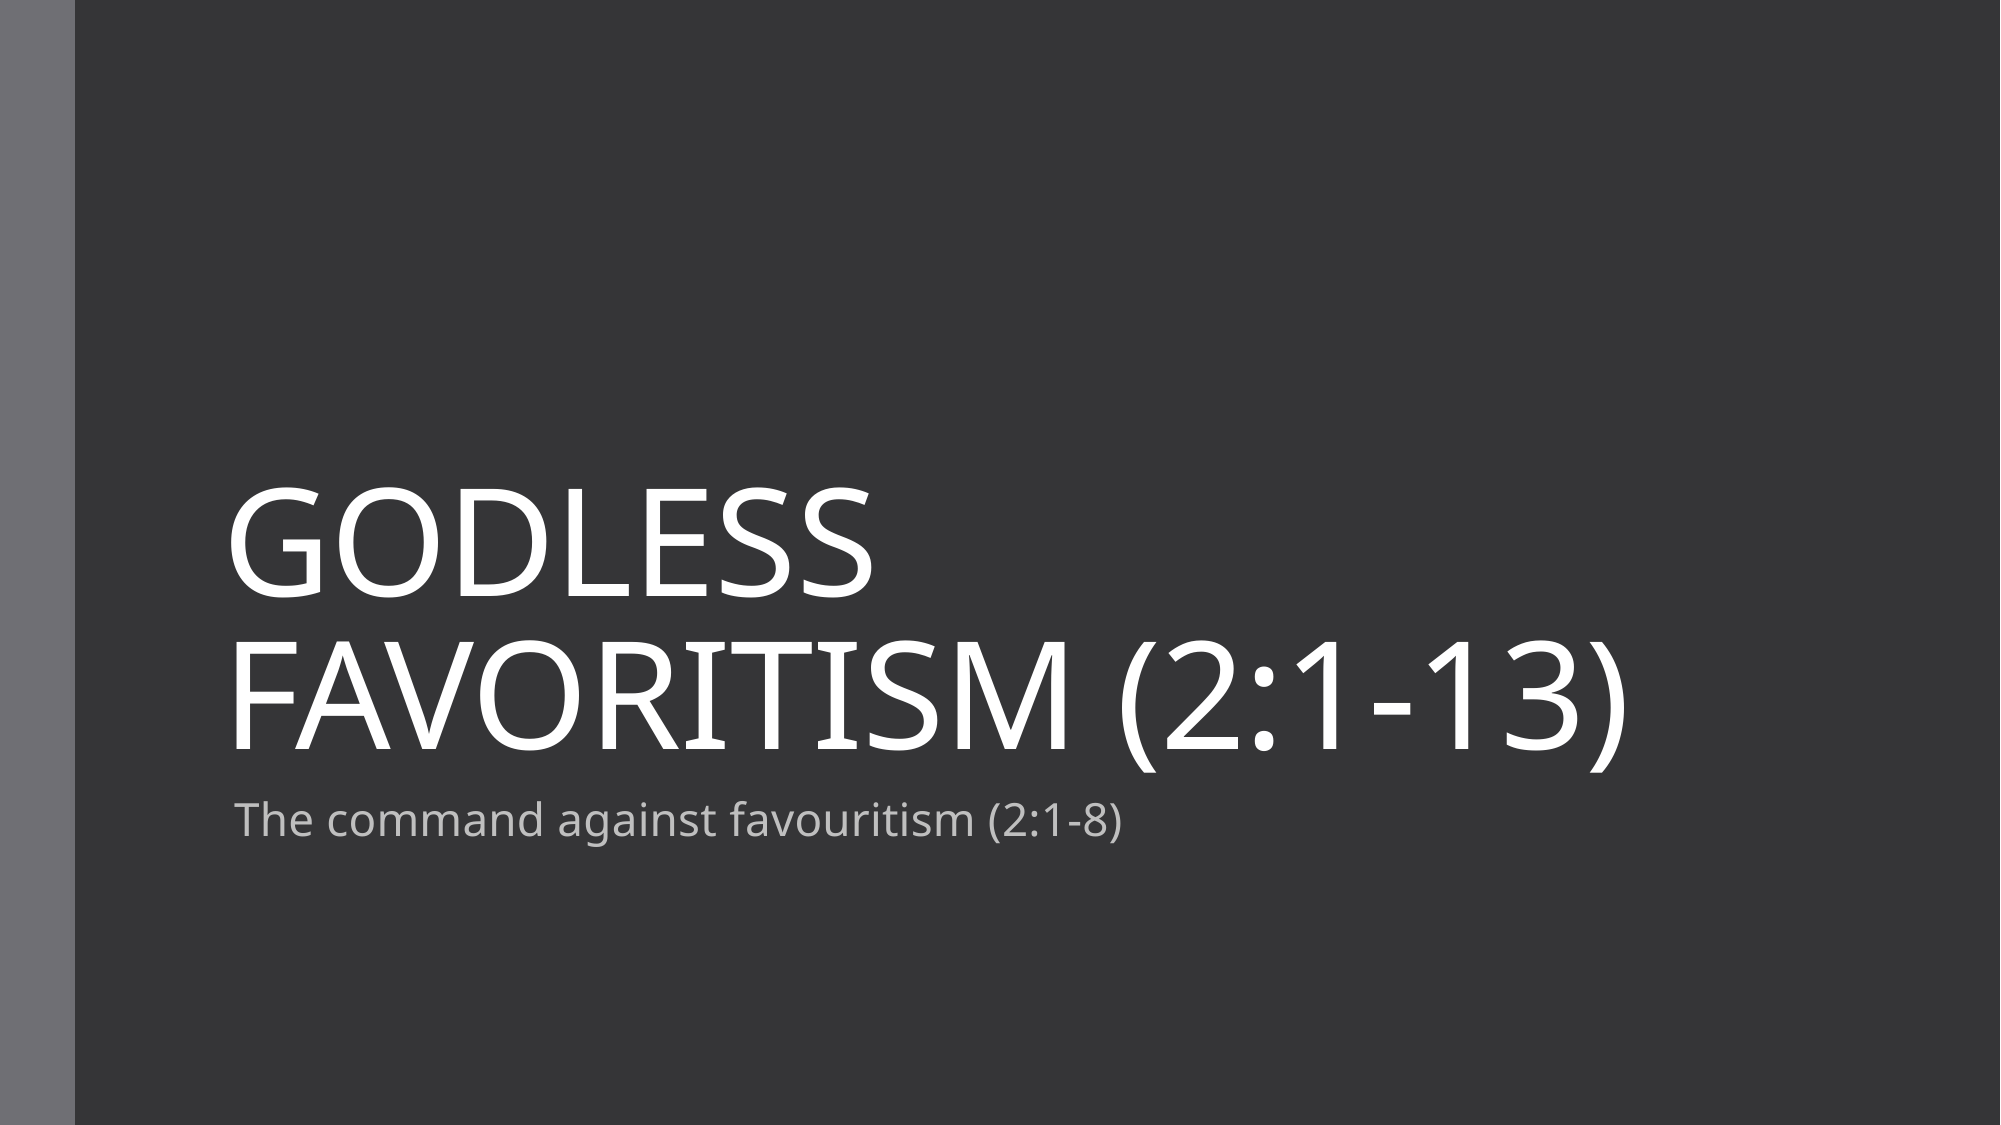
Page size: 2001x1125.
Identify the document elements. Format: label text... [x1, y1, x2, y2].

title GODLESS FAVORITISM (2:1-13) [206, 124, 1752, 787]
subtitle The command against favouritism (2:1-8) [206, 787, 1752, 1066]
